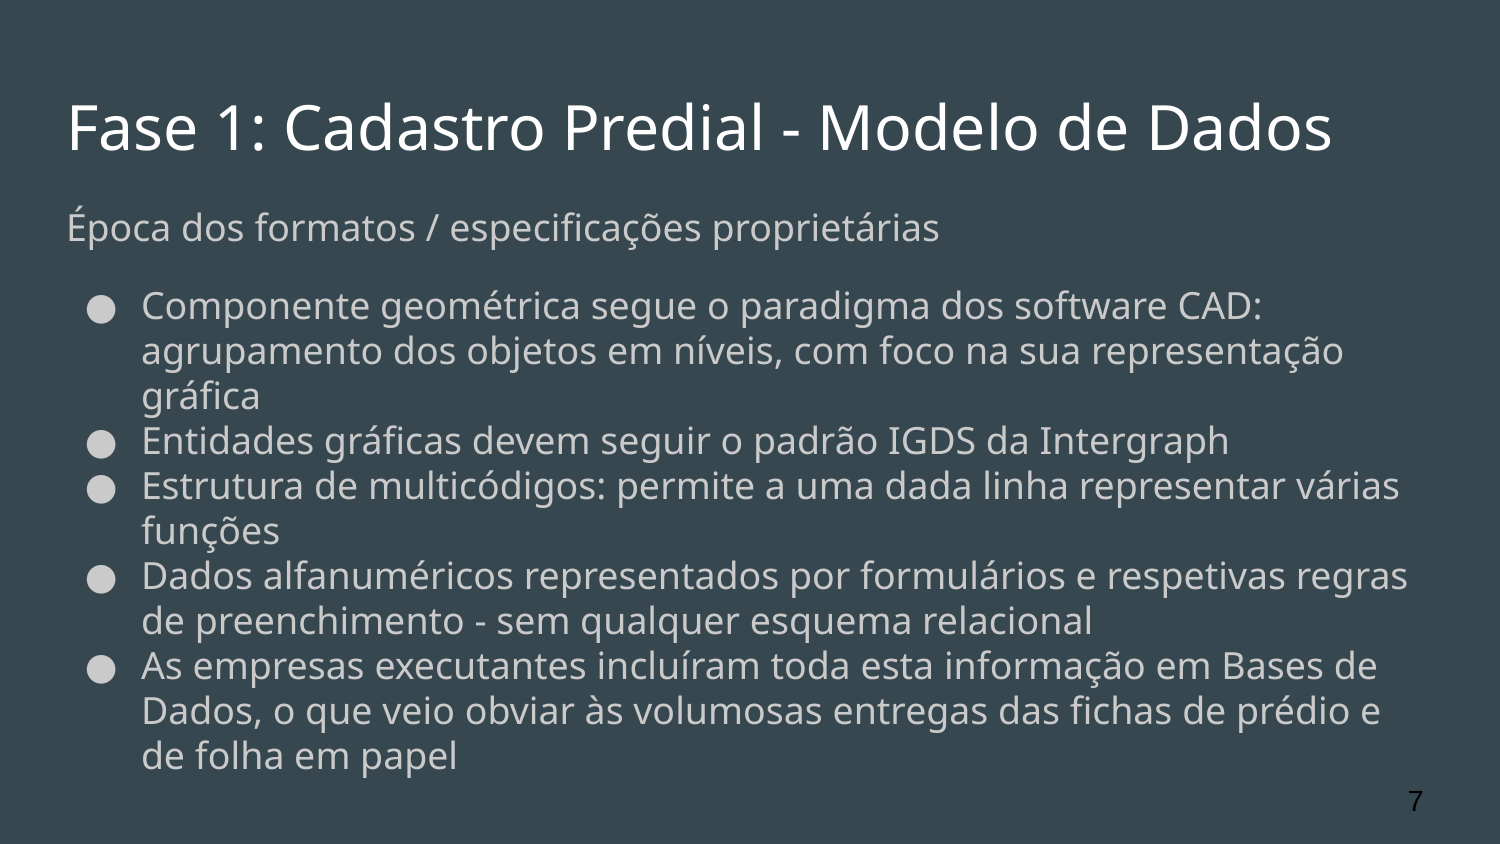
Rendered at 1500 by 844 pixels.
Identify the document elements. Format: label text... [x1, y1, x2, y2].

title Fase 1: Cadastro Predial - Modelo de Dados [51, 72, 1449, 167]
slide_number <number> [1392, 767, 1483, 833]
list Época dos formatos / especificações proprietárias Componente geométrica segue o paradigma dos software CAD: agrupamento dos objetos em níveis, com foco na sua representação gráfica Entidades gráficas devem seguir o padrão IGDS da Intergraph Estrutura de multicódigos: permite a uma dada linha representar várias funções Dados alfanuméricos representados por formulários e respetivas regras de preenchimento - sem qualquer esquema relacional As empresas executantes incluíram toda esta informação em Bases de Dados, o que veio obviar às volumosas entregas das fichas de prédio e de folha em papel [51, 189, 1449, 750]
